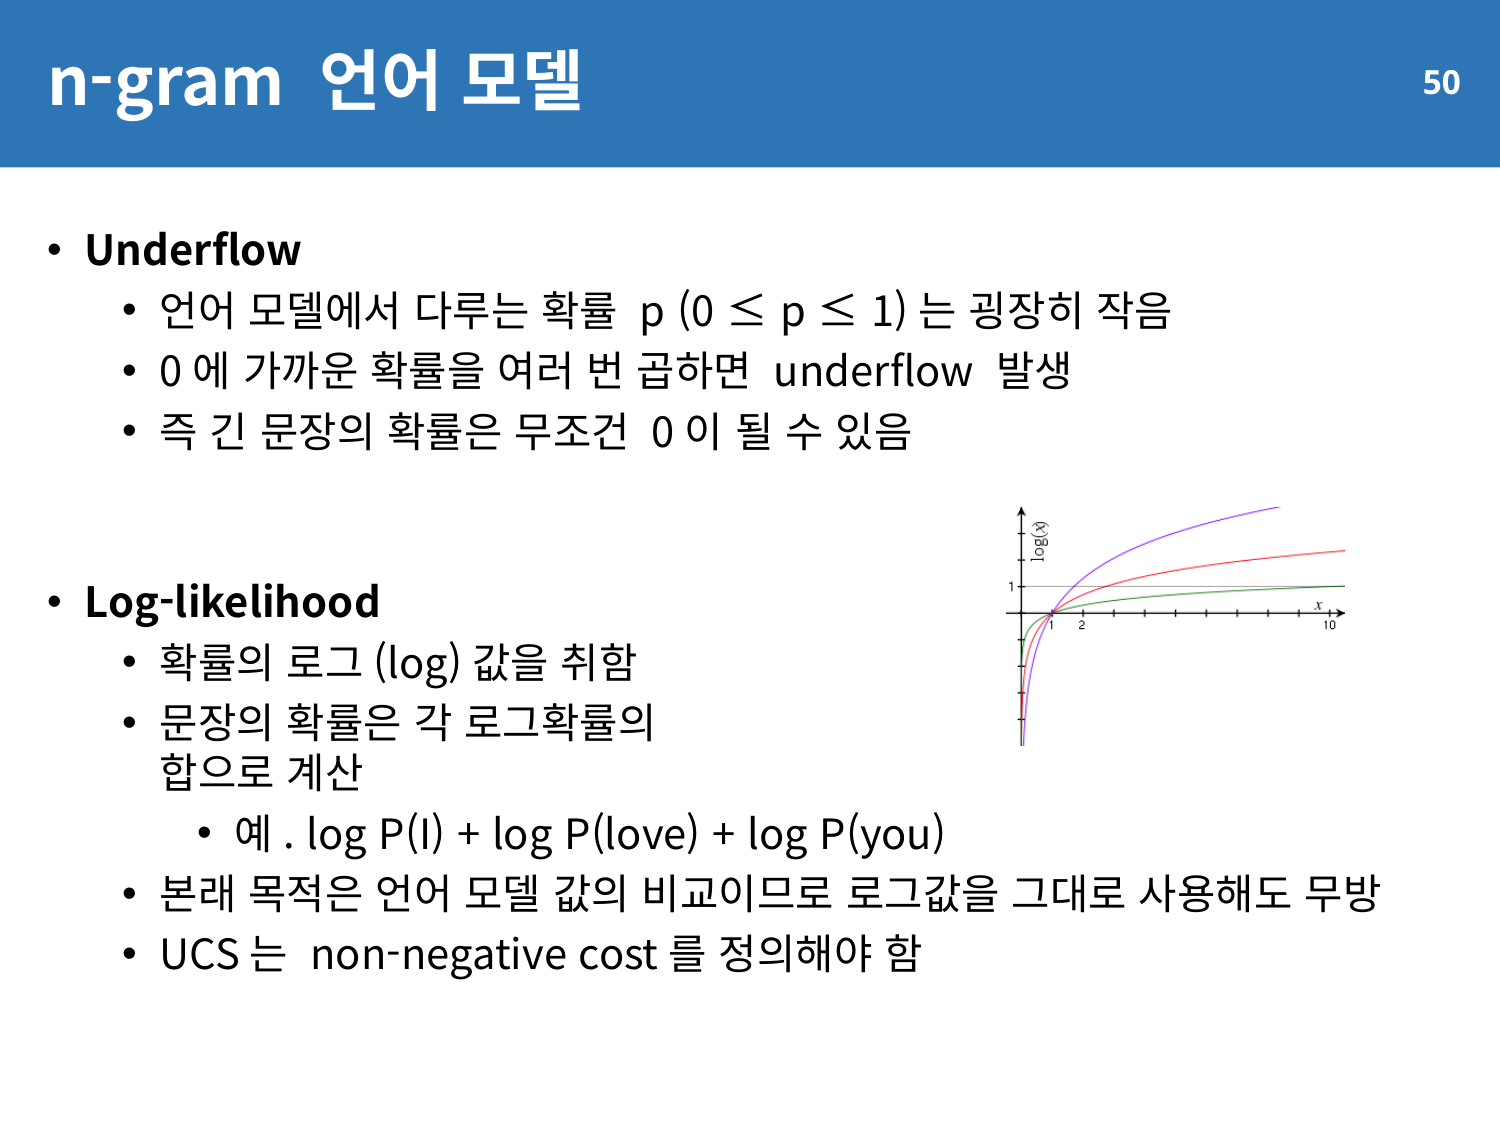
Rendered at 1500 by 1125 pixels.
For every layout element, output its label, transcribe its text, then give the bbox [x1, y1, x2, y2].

list Underflow 언어 모델에서 다루는 확률 p (0 ≤ p ≤ 1)는 굉장히 작음 0에 가까운 확률을 여러 번 곱하면 underflow 발생 즉 긴 문장의 확률은 무조건 0이 될 수 있음 Log-likelihood 확률의 로그(log)값을 취함 문장의 확률은 각 로그확률의 합으로 계산 예. log P(I) + log P(love) + log P(you) 본래 목적은 언어 모델 값의 비교이므로 로그값을 그대로 사용해도 무방 UCS는 non-negative cost를 정의해야 함 [32, 206, 1476, 1100]
title n-gram 언어 모델 [32, 20, 1476, 148]
slide_number <number> [1273, 53, 1476, 114]
